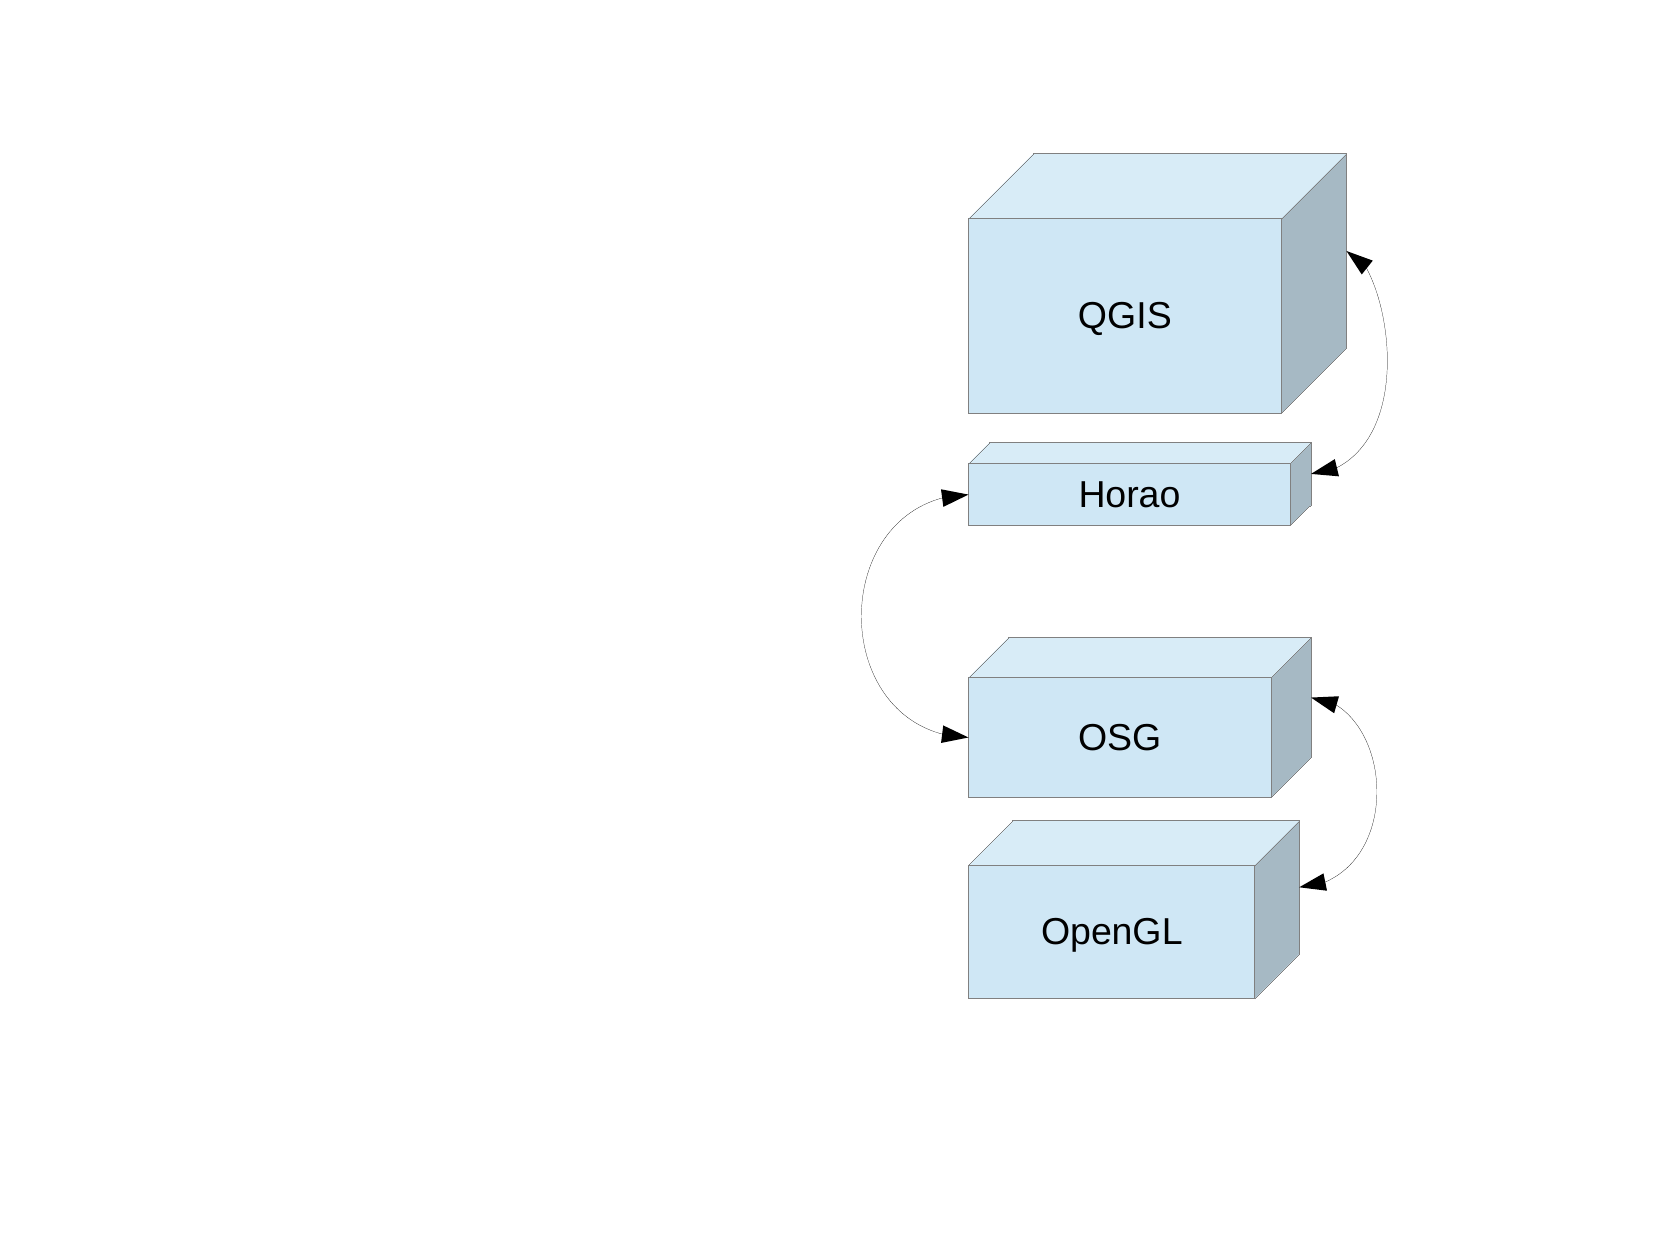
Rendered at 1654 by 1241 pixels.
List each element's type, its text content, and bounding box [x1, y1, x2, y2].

text_box OSG [968, 678, 1271, 798]
text_box Horao [968, 464, 1290, 526]
text_box OpenGL [968, 866, 1254, 999]
text_box QGIS [968, 219, 1281, 414]
